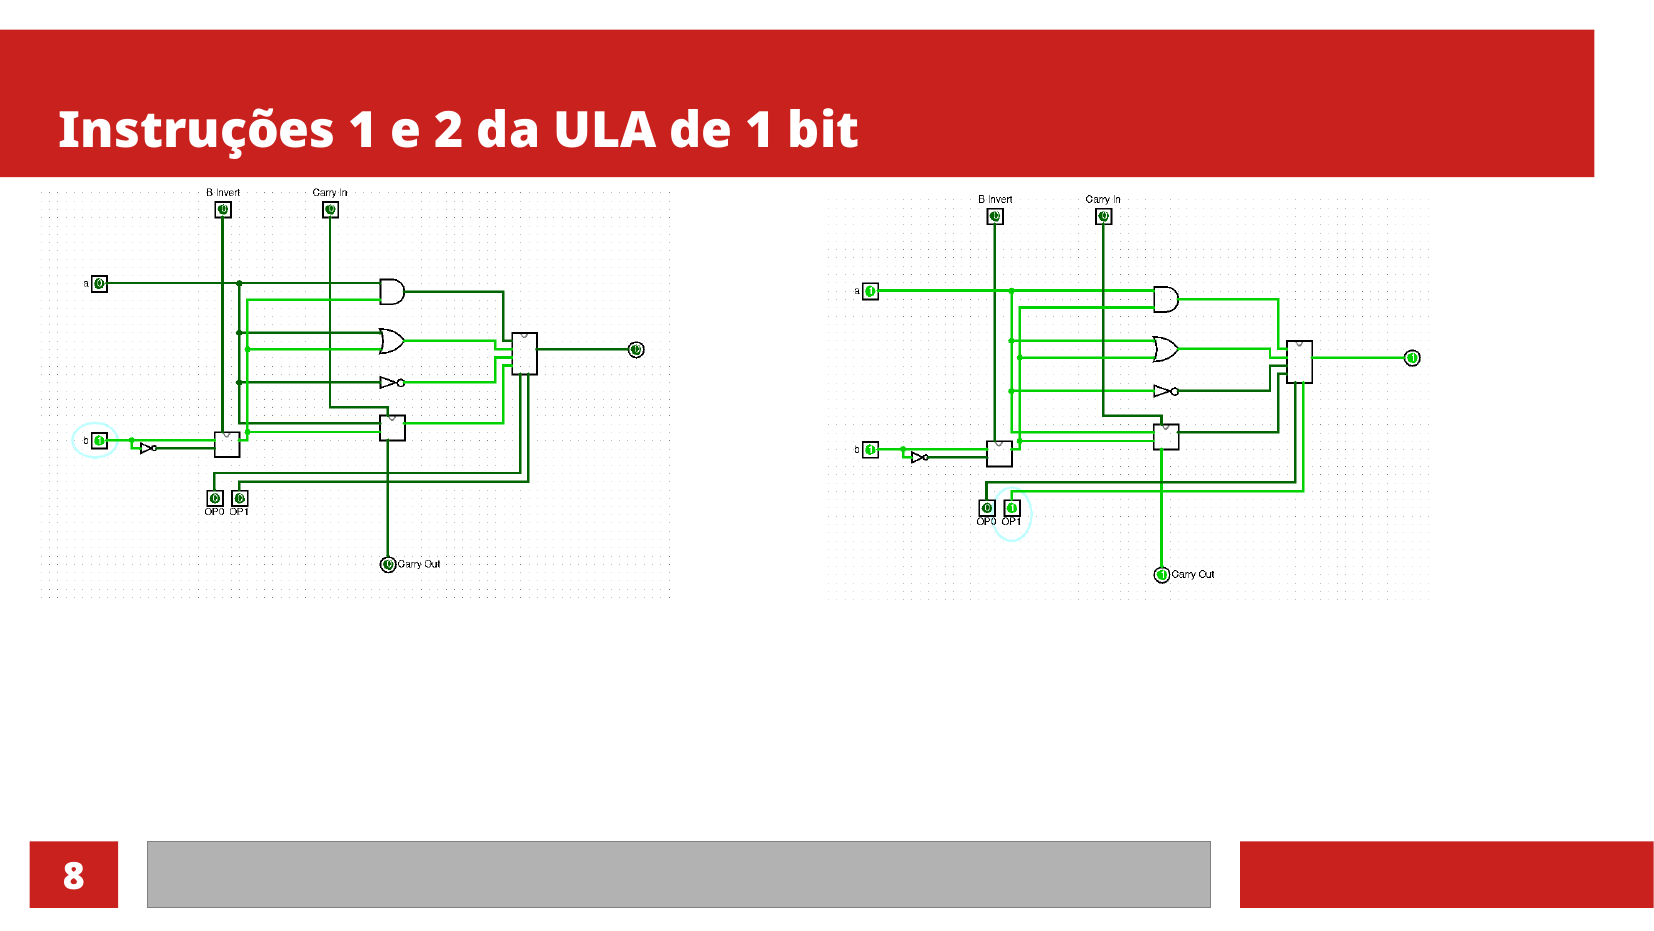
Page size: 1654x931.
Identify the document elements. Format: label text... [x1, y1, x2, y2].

picture [825, 193, 1434, 601]
picture [37, 187, 672, 601]
title Instruções 1 e 2 da ULA de 1 bit [59, 44, 1595, 163]
